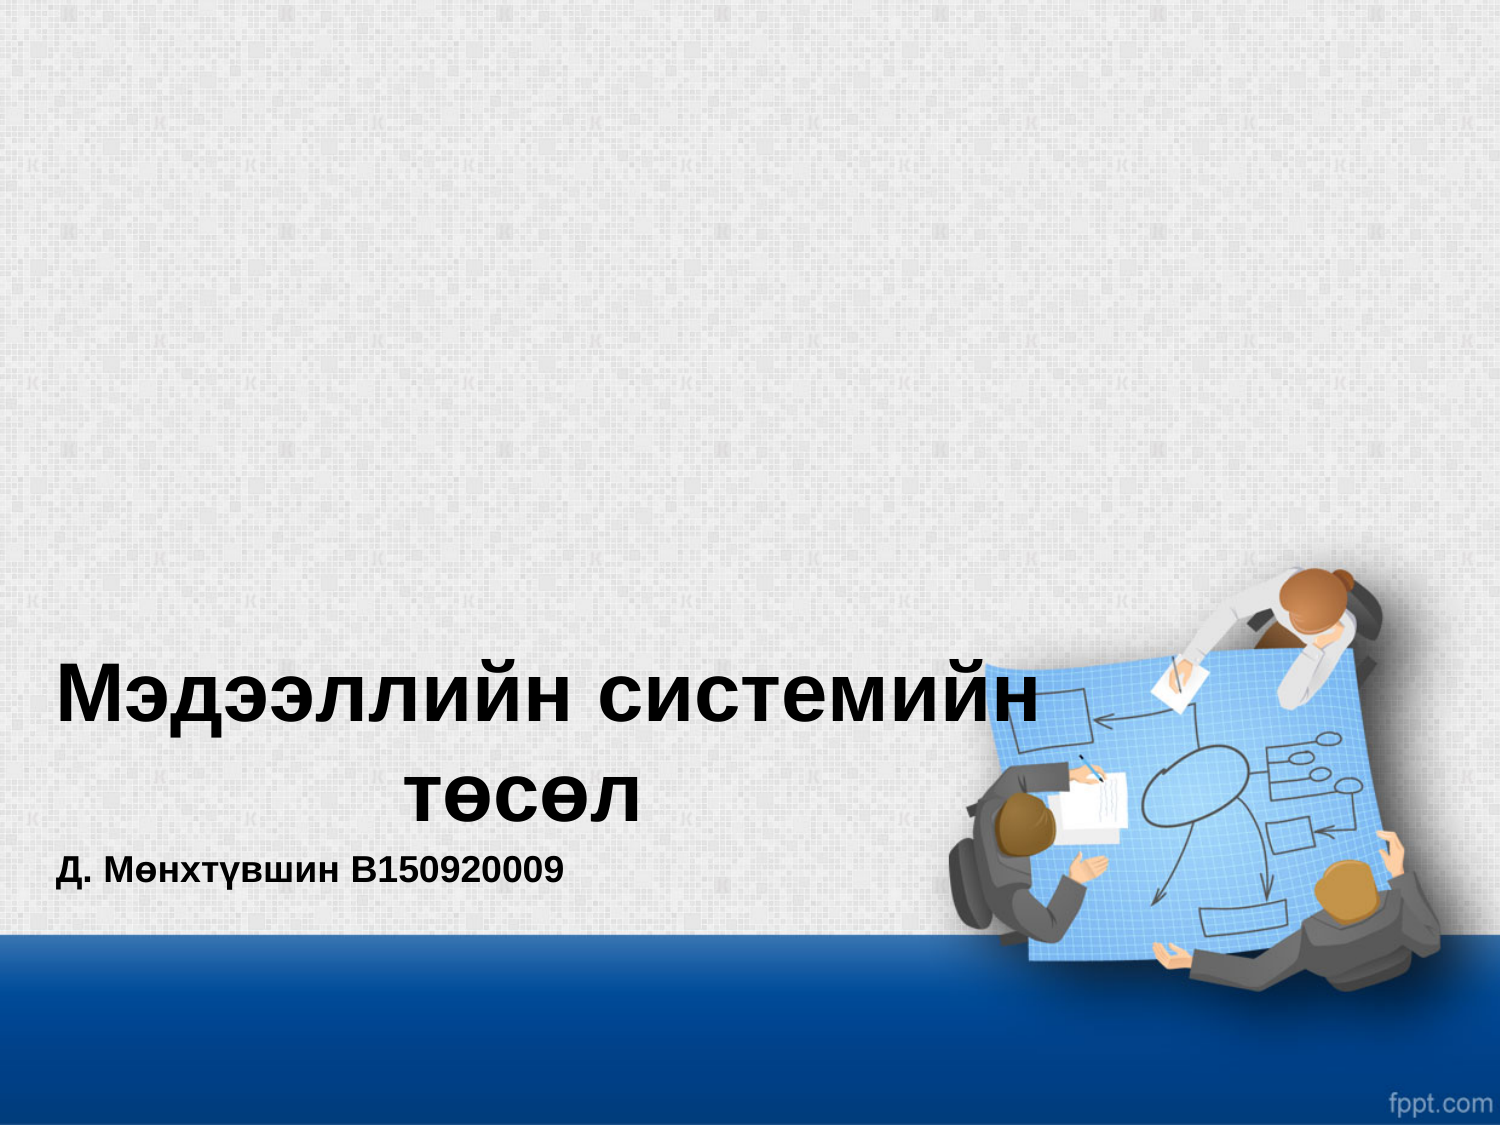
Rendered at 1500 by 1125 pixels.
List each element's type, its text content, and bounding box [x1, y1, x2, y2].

picture [0, 0, 1500, 1125]
text_box Д. Мөнхтүвшин B150920009 [41, 822, 857, 912]
title Мэдээллийн системийн төсөл [41, 660, 1261, 818]
